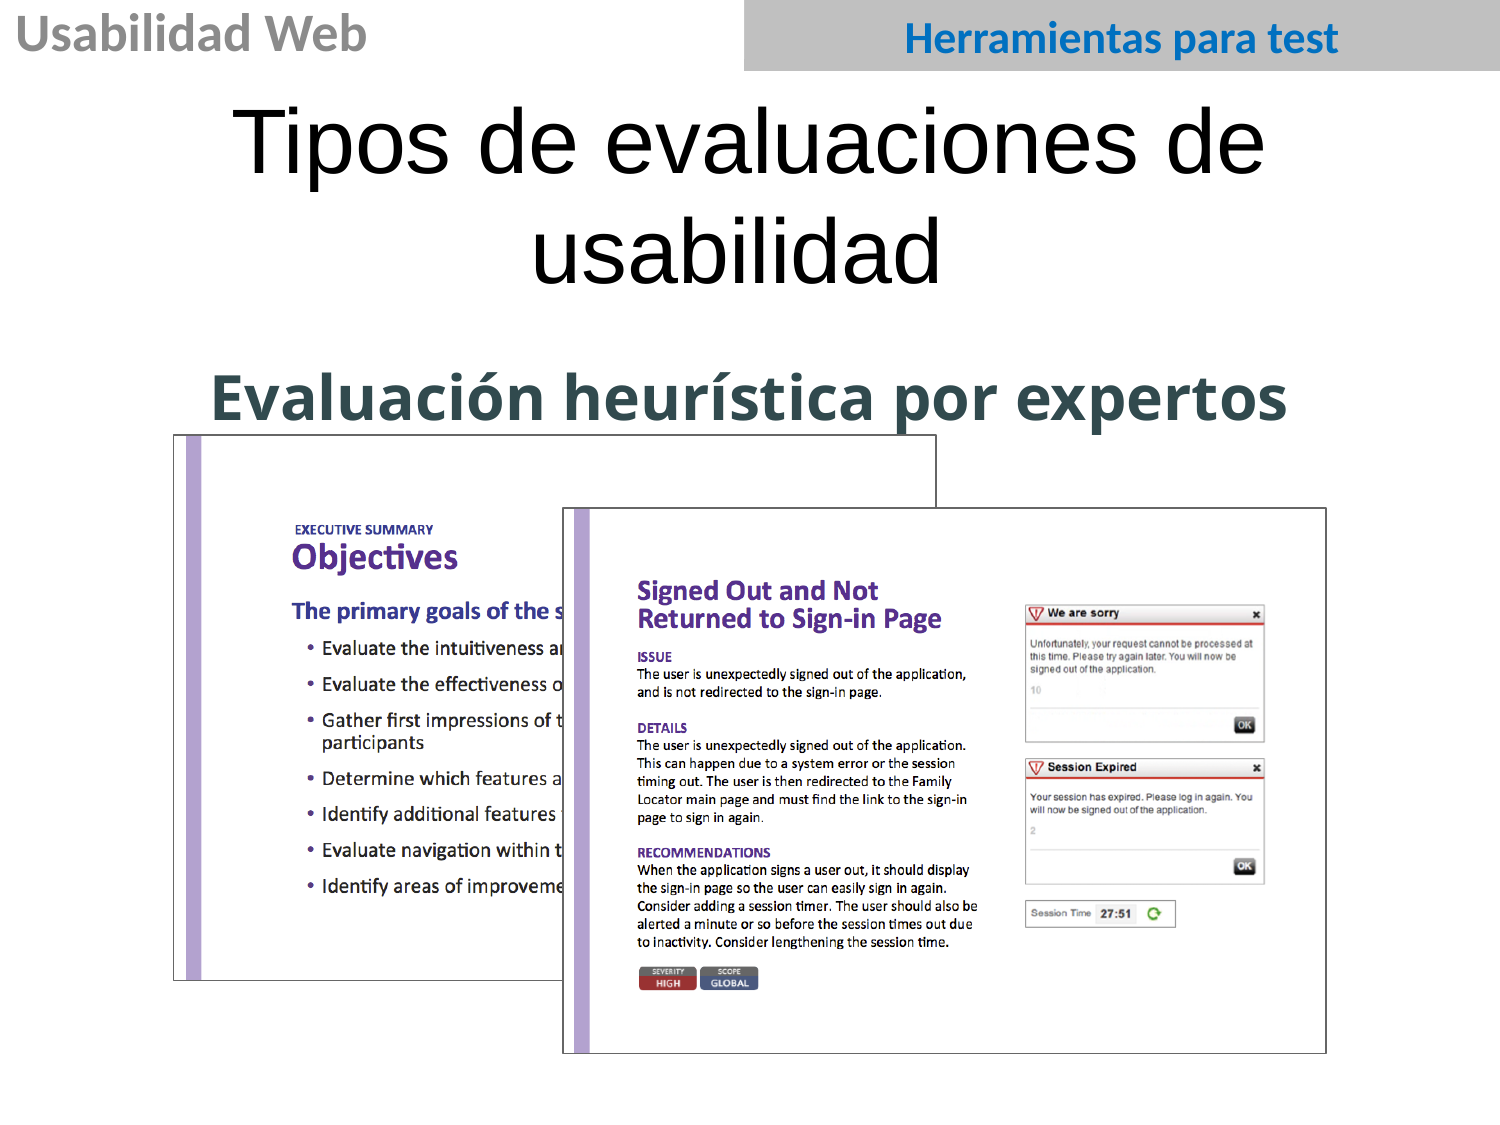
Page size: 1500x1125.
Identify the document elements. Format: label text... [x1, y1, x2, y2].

picture [174, 435, 936, 980]
text_box Tipos de evaluaciones de usabilidad [75, 74, 1425, 262]
text_box Evaluación heurística por expertos [106, 305, 1393, 415]
picture [563, 508, 1326, 1053]
title Herramientas para test [744, 0, 1500, 71]
title Usabilidad Web [0, 0, 745, 60]
